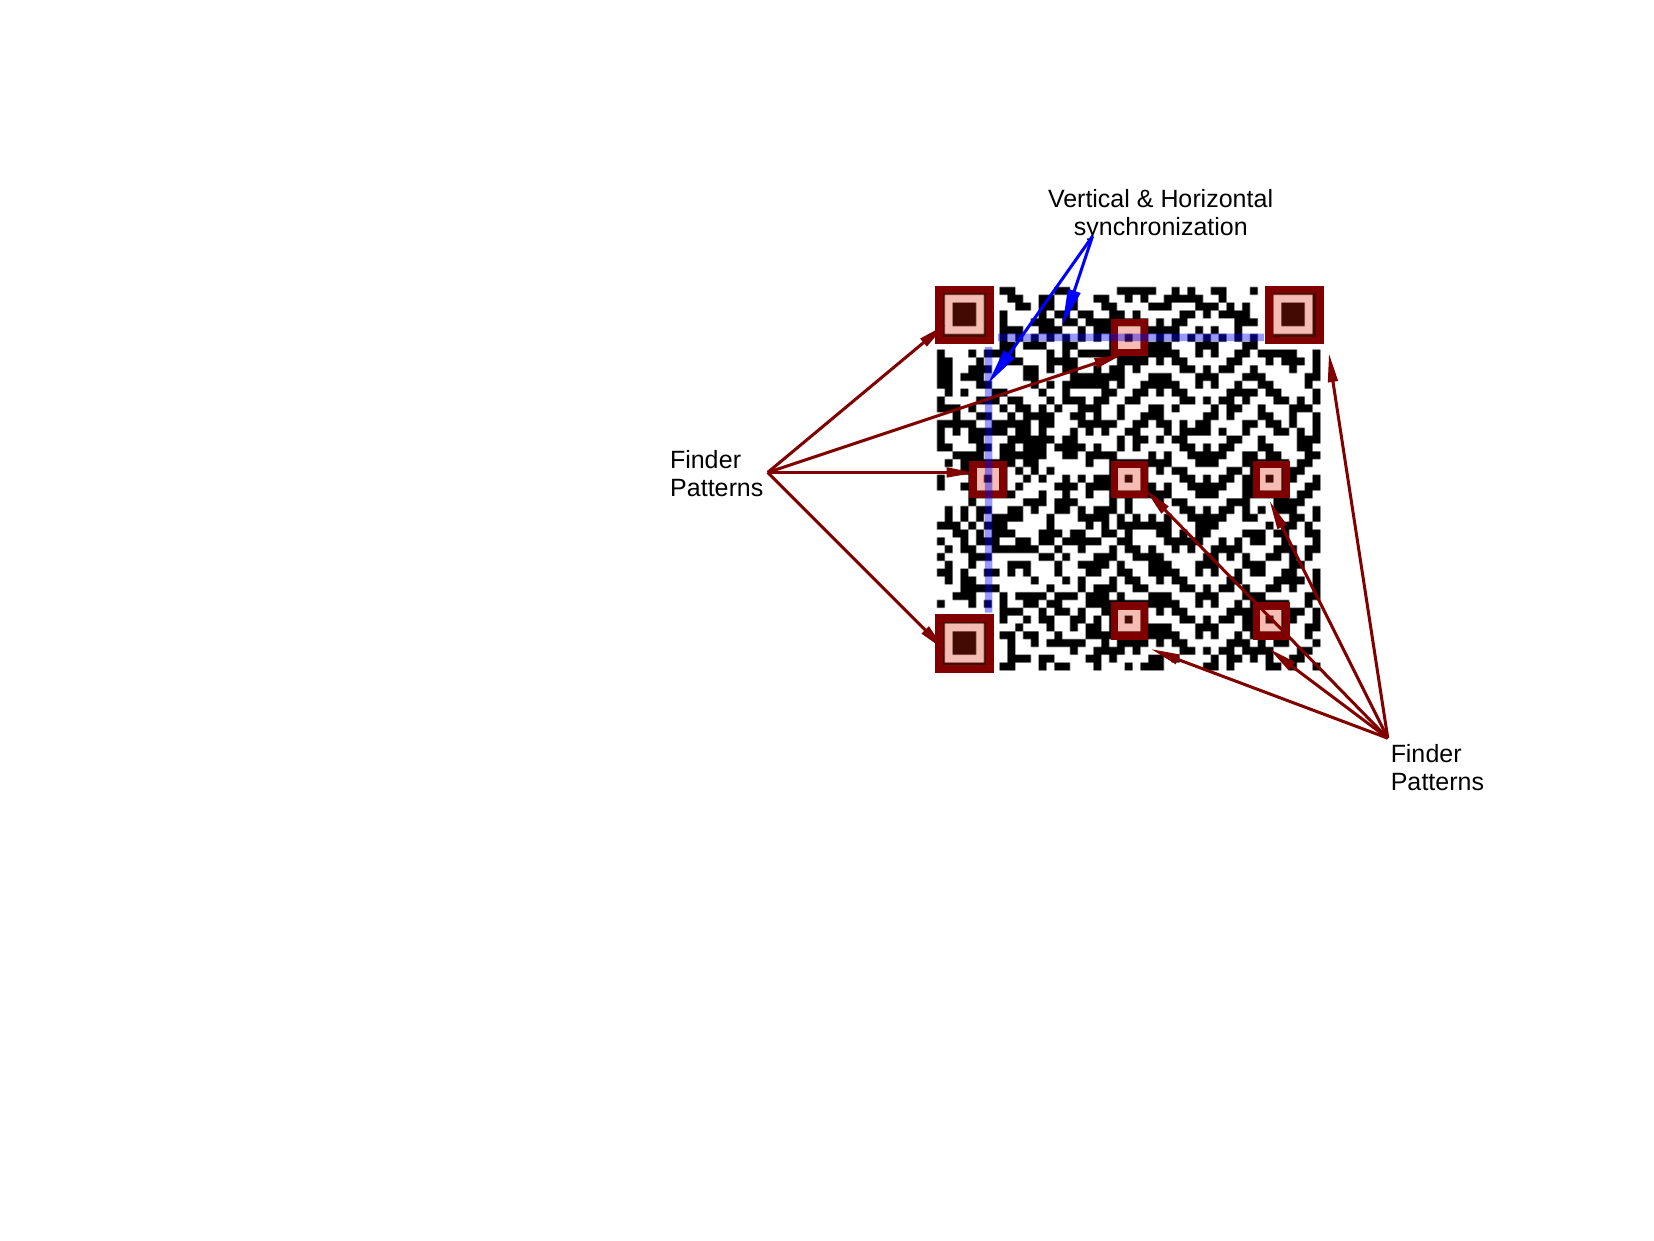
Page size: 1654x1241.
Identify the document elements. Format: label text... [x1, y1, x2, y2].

text_box [1256, 607, 1285, 637]
text_box [938, 289, 991, 341]
picture [906, 256, 1352, 702]
text_box [1268, 289, 1320, 341]
text_box [1262, 606, 1287, 631]
text_box Finder Patterns [655, 438, 779, 510]
text_box [1114, 342, 1145, 353]
picture [906, 256, 1076, 424]
text_box [1114, 322, 1145, 333]
text_box [993, 464, 1003, 495]
text_box [938, 618, 991, 670]
text_box [1256, 464, 1287, 495]
text_box Finder Patterns [1375, 732, 1500, 804]
text_box [1114, 464, 1145, 495]
text_box Vertical & Horizontal synchronization [1033, 177, 1289, 248]
text_box [972, 464, 984, 495]
text_box [1114, 606, 1145, 637]
